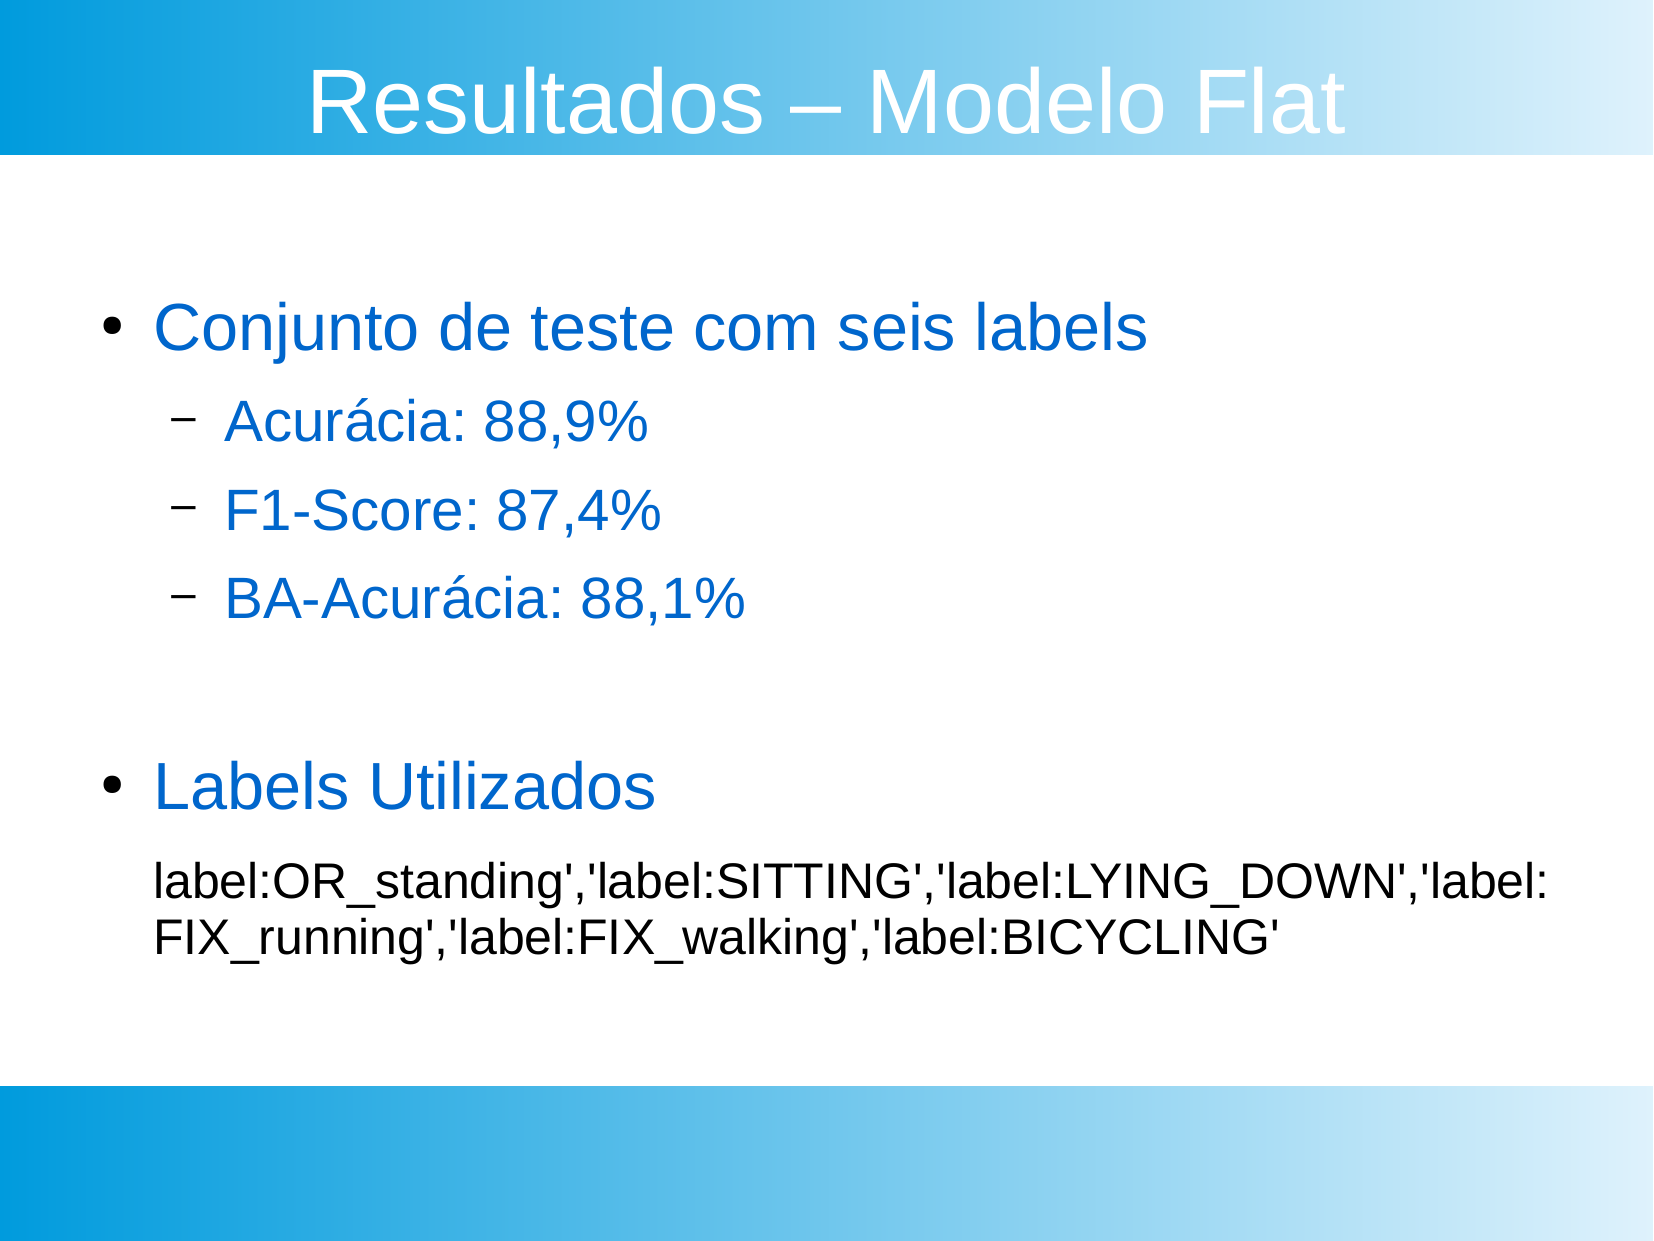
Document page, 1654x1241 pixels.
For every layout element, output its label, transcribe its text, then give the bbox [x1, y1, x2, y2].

list Conjunto de teste com seis labels Acurácia: 88,9% F1-Score: 87,4% BA-Acurácia: 88,1% Labels Utilizados label:OR_standing','label:SITTING','label:LYING_DOWN','label:FIX_running','label:FIX_walking','label:BICYCLING' [82, 290, 1571, 1010]
title Resultados – Modelo Flat [82, 49, 1571, 155]
